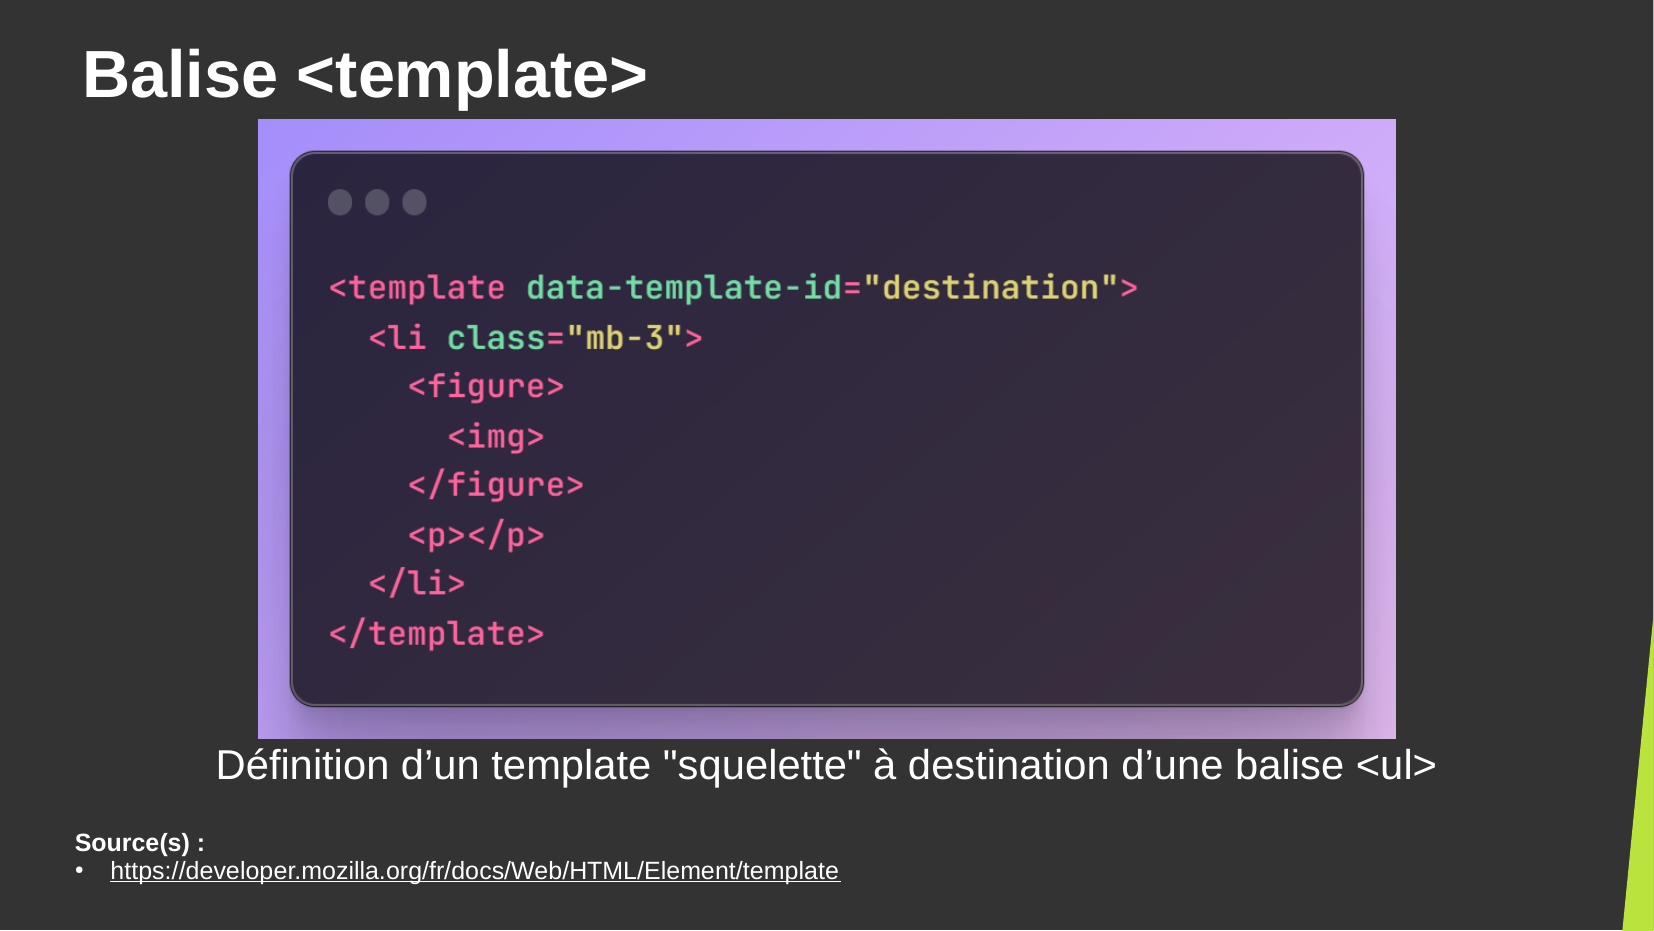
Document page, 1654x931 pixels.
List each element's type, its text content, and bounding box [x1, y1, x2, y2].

picture [258, 119, 1396, 739]
list Définition d’un template "squelette" à destination d’une balise <ul> [177, 741, 1477, 804]
title Balise <template> [82, 37, 1571, 112]
text_box Source(s) : https://developer.mozilla.org/fr/docs/Web/HTML/Element/template [60, 821, 1546, 931]
text_box [1622, 609, 1654, 931]
